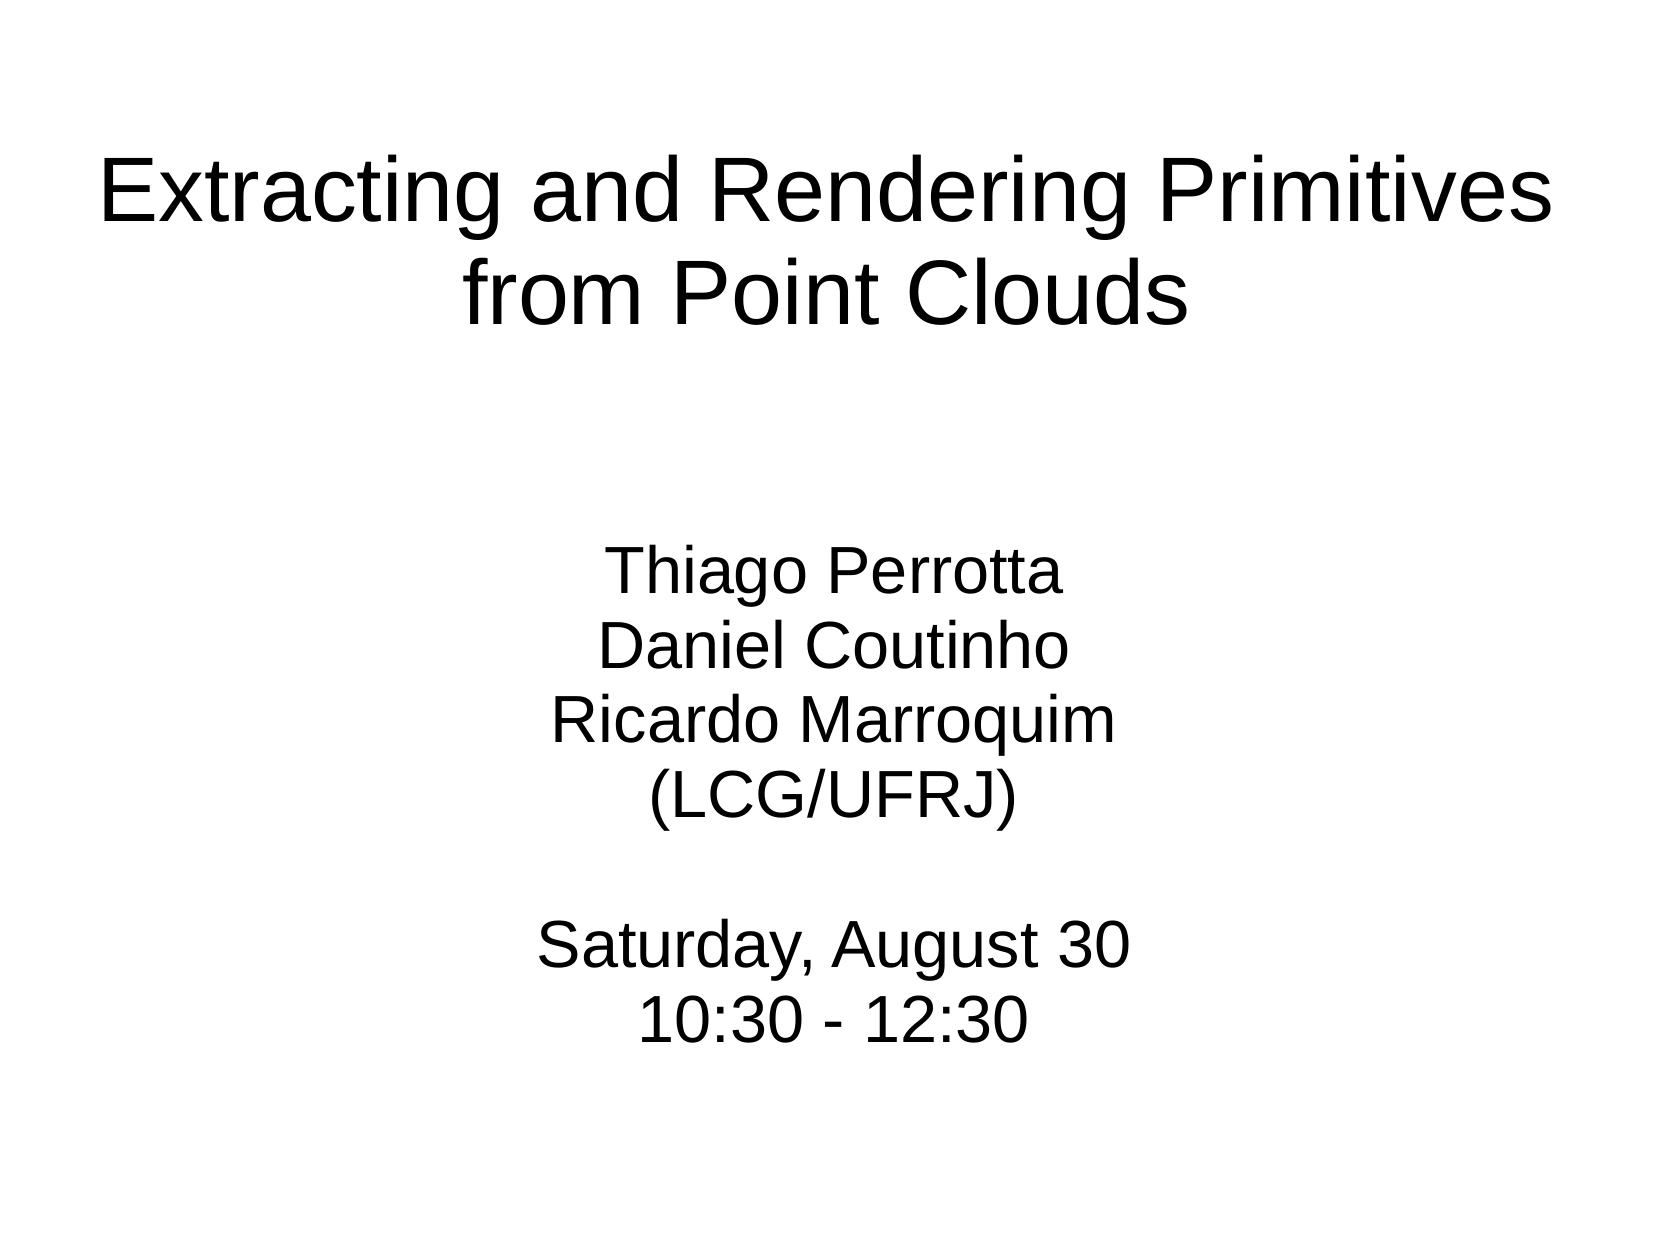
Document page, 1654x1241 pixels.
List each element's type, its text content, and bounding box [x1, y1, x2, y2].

title Extracting and Rendering Primitives from Point Clouds [82, 137, 1571, 346]
subtitle Thiago Perrotta Daniel Coutinho Ricardo Marroquim (LCG/UFRJ) Saturday, August 30 10:30 - 12:30 [90, 435, 1579, 1155]
